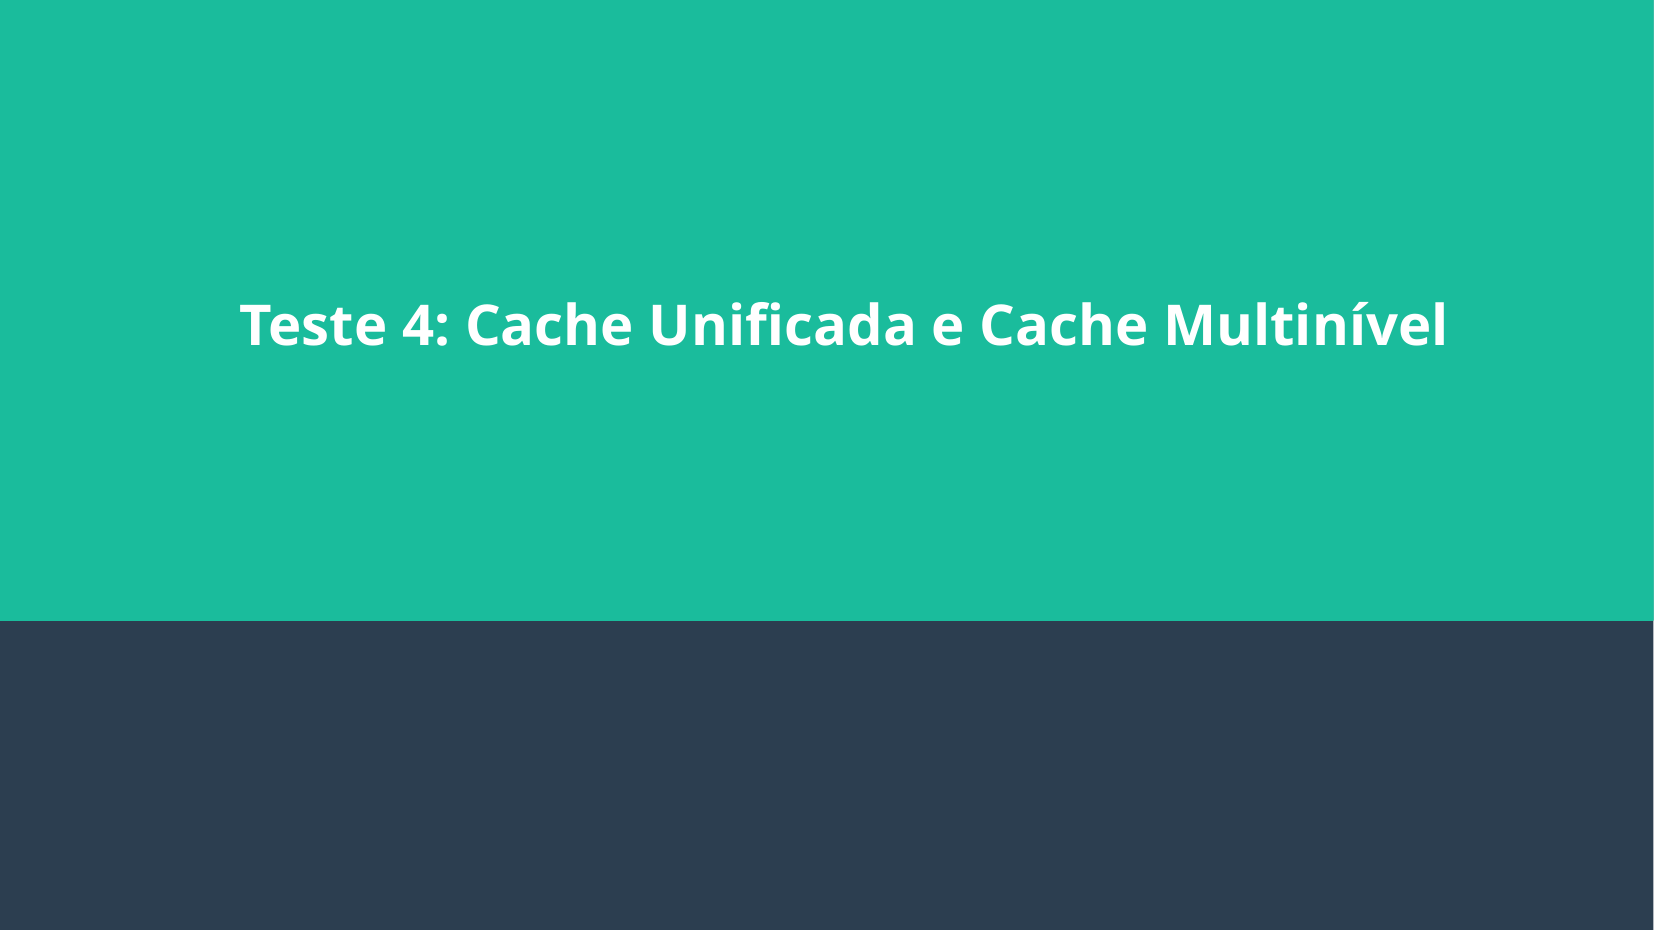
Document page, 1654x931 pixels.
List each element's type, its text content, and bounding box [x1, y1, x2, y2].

title Teste 4: Cache Unificada e Cache Multinível [77, 150, 1613, 496]
